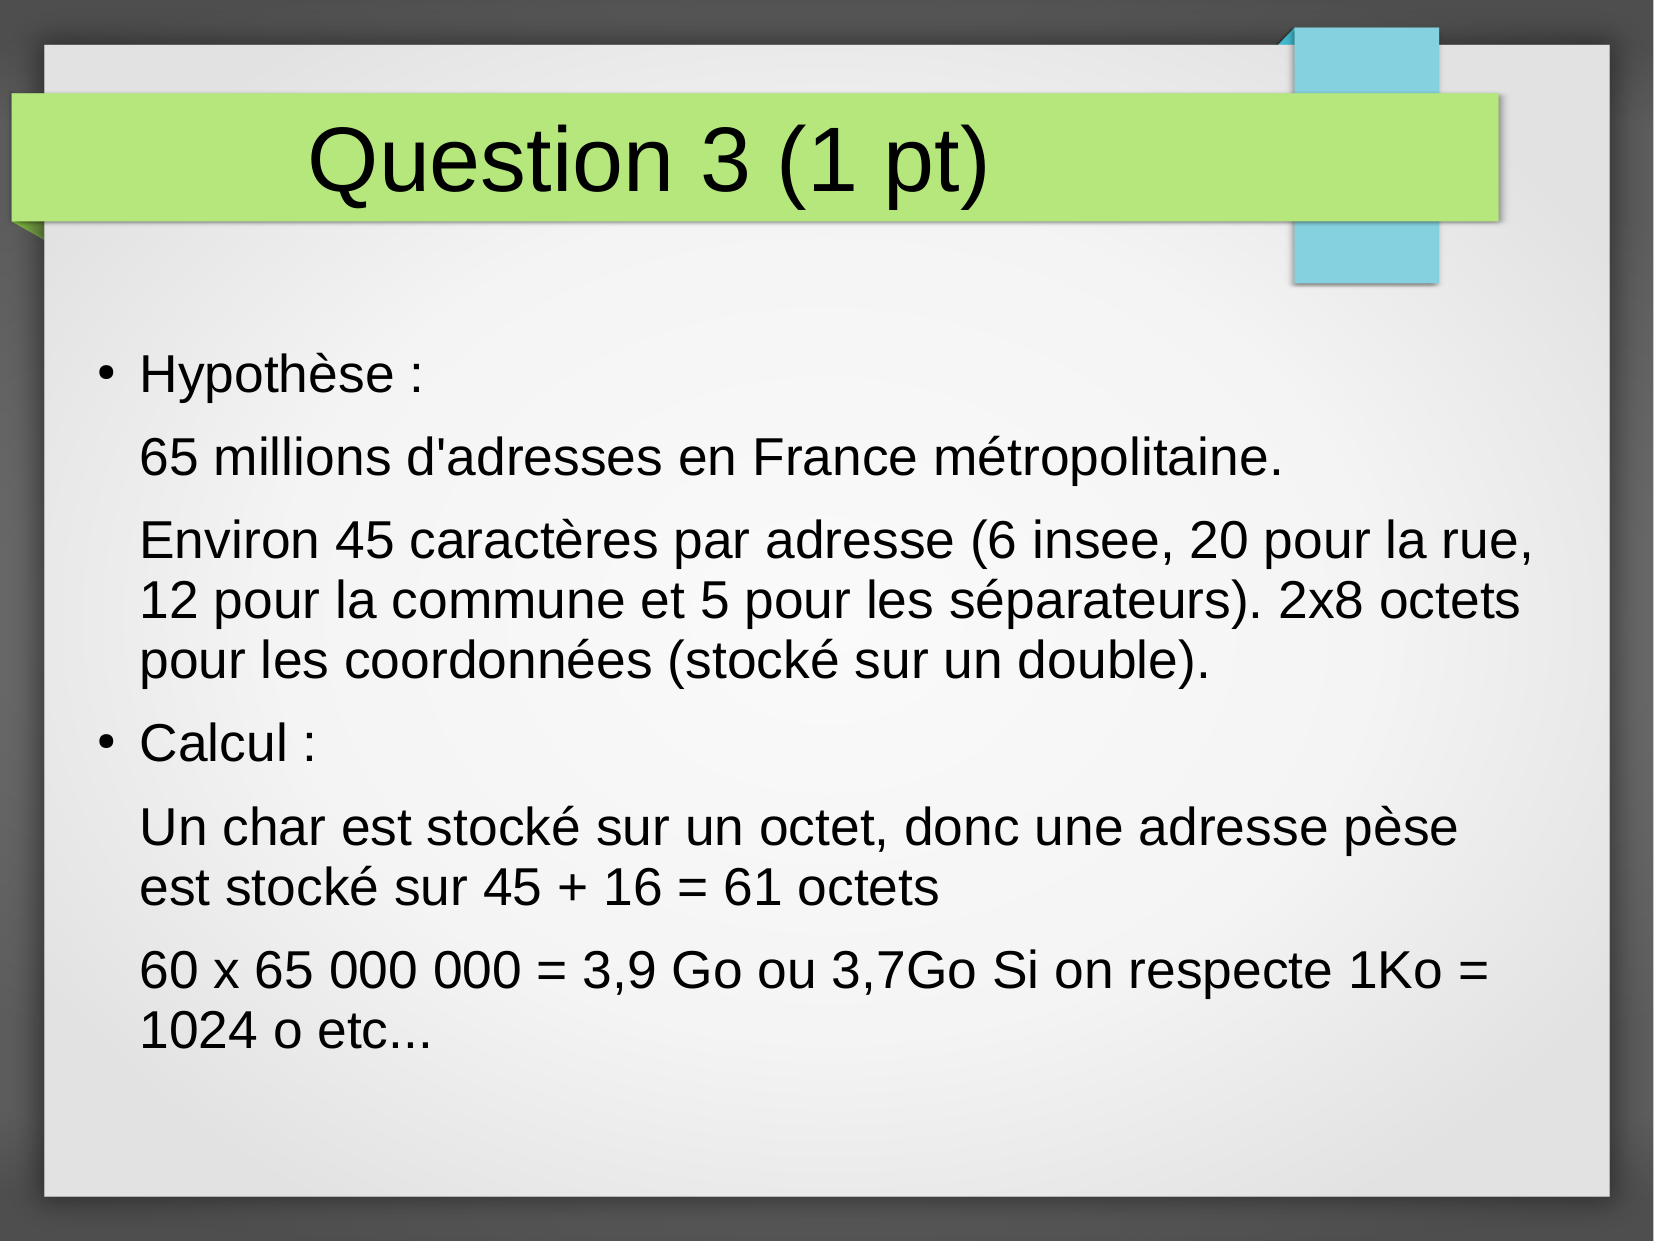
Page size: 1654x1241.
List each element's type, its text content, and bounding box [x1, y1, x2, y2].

picture [0, 0, 1654, 1241]
list Hypothèse : 65 millions d'adresses en France métropolitaine. Environ 45 caractères par adresse (6 insee, 20 pour la rue, 12 pour la commune et 5 pour les séparateurs). 2x8 octets pour les coordonnées (stocké sur un double). Calcul : Un char est stocké sur un octet, donc une adresse pèse est stocké sur 45 + 16 = 61 octets 60 x 65 000 000 = 3,9 Go ou 3,7Go Si on respecte 1Ko = 1024 o etc... [82, 343, 1538, 1063]
title Question 3 (1 pt) [70, 106, 1229, 213]
